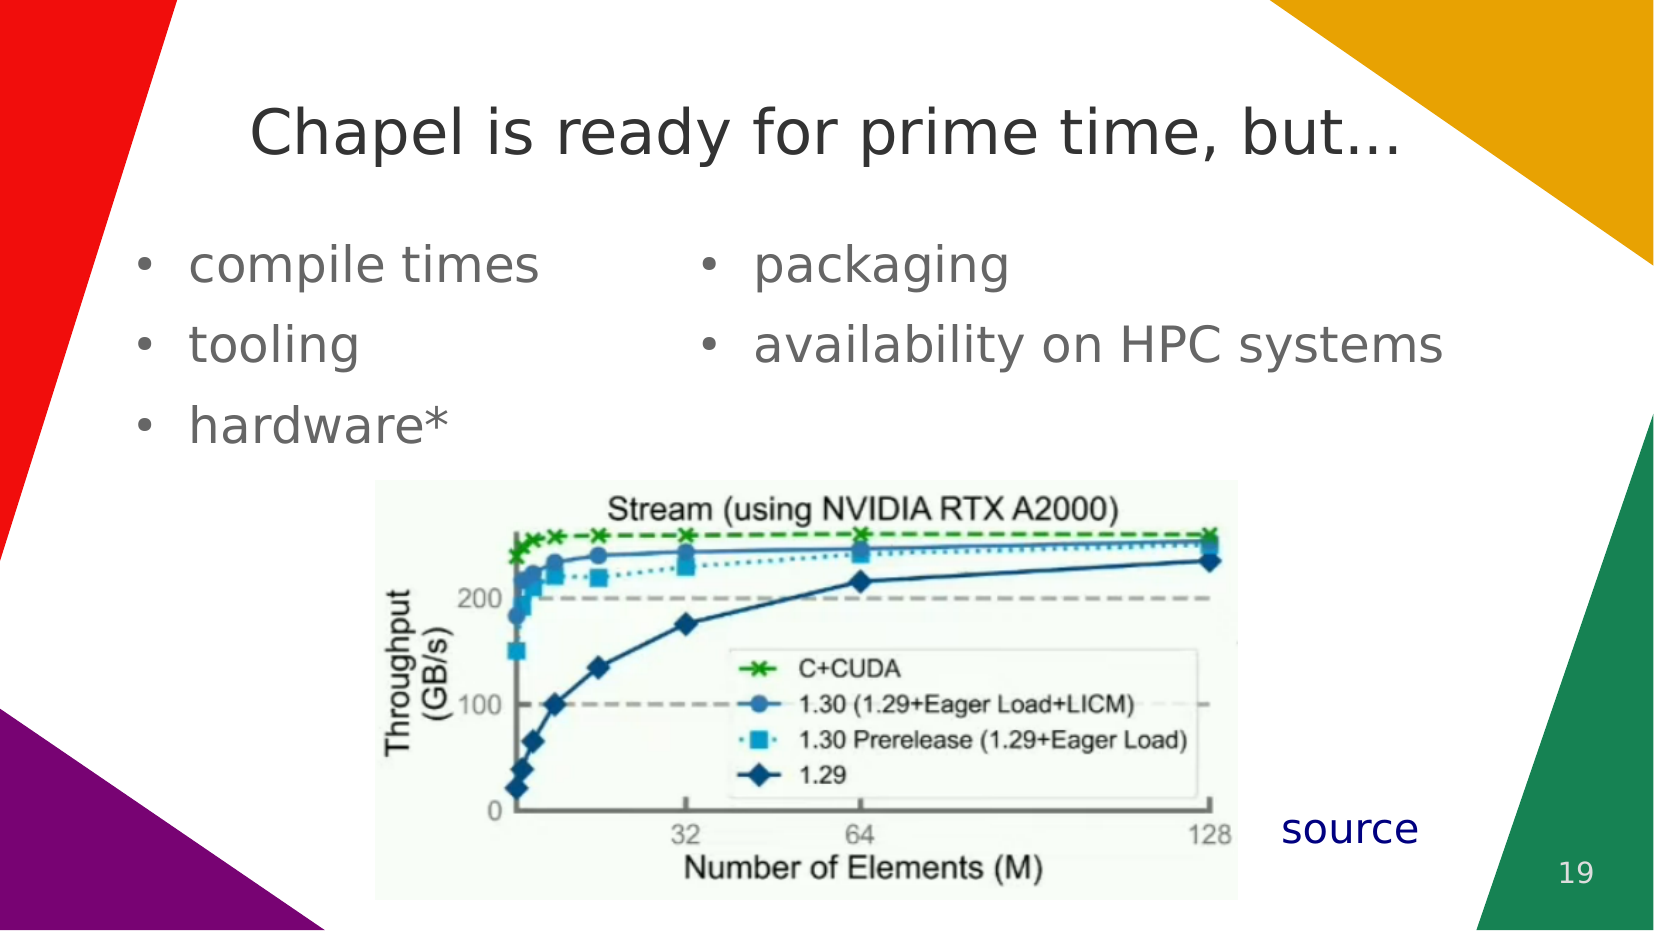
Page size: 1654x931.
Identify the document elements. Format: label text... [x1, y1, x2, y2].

list source [1280, 805, 1469, 931]
picture [375, 480, 1238, 901]
list packaging availability on HPC systems [682, 236, 1463, 481]
title Chapel is ready for prime time, but... [118, 59, 1536, 207]
list compile times tooling hardware* [118, 236, 638, 488]
